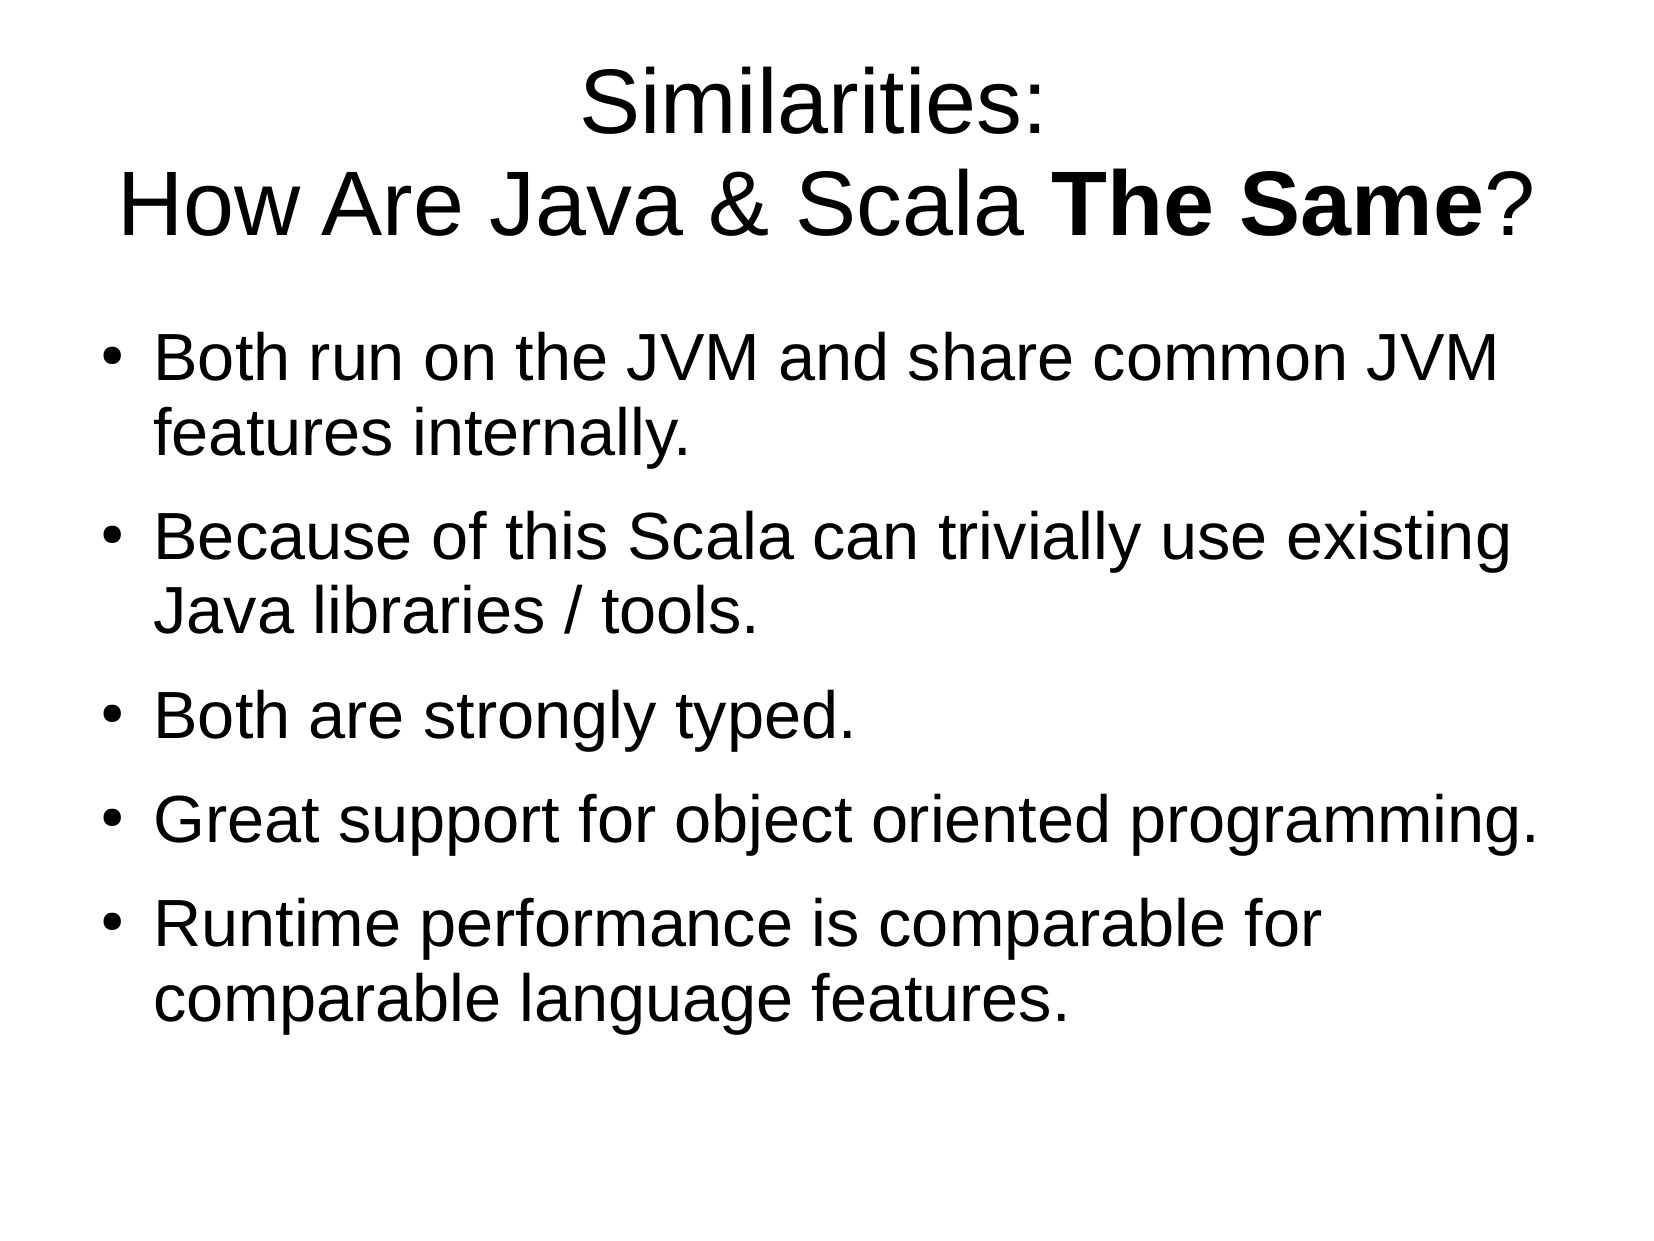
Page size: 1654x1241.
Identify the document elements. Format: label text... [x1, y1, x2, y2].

title Similarities: How Are Java & Scala The Same? [82, 49, 1571, 257]
list Both run on the JVM and share common JVM features internally. Because of this Scala can trivially use existing Java libraries / tools. Both are strongly typed. Great support for object oriented programming. Runtime performance is comparable for comparable language features. [82, 319, 1571, 1039]
